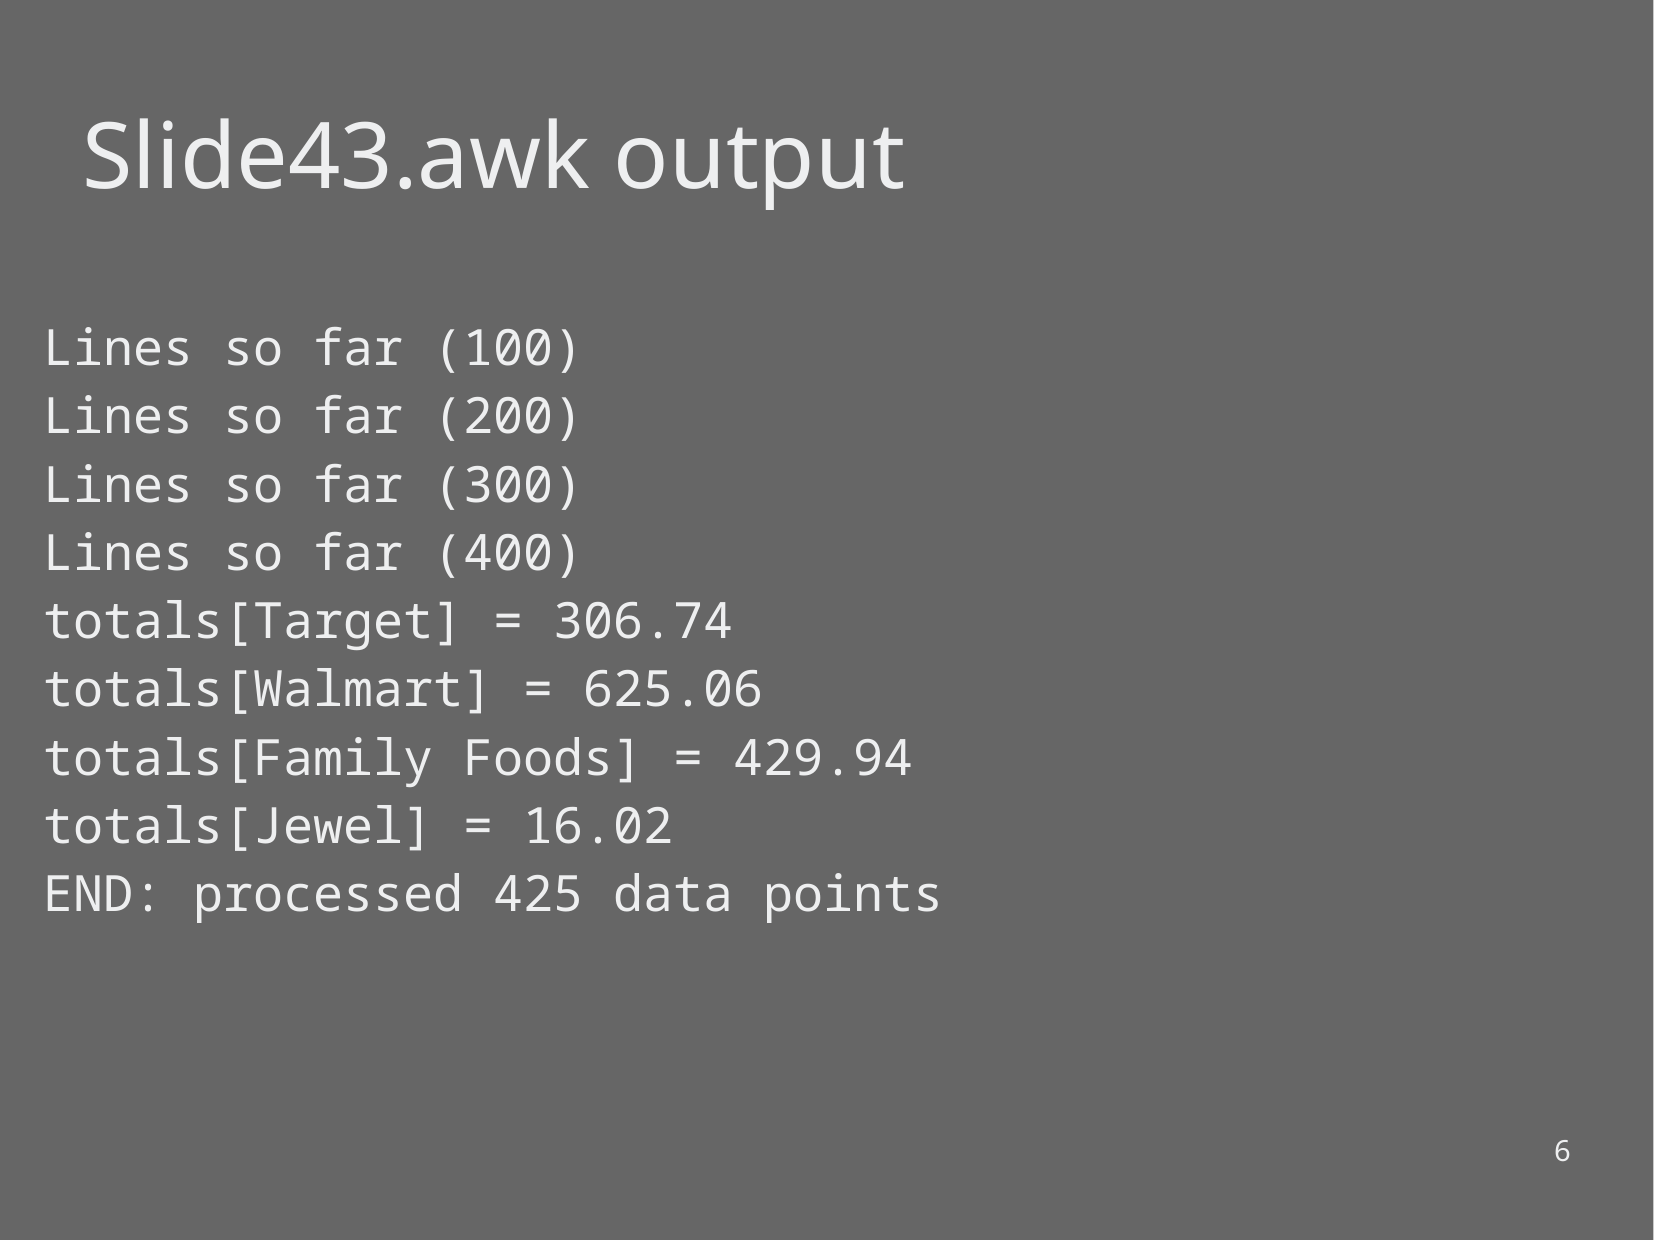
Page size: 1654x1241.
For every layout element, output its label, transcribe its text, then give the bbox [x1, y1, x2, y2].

title Slide43.awk output [82, 49, 1571, 257]
text_box Lines so far (100) Lines so far (200) Lines so far (300) Lines so far (400) totals[Target] = 306.74 totals[Walmart] = 625.06 totals[Family Foods] = 429.94 totals[Jewel] = 16.02 END: processed 425 data points [28, 304, 1613, 938]
